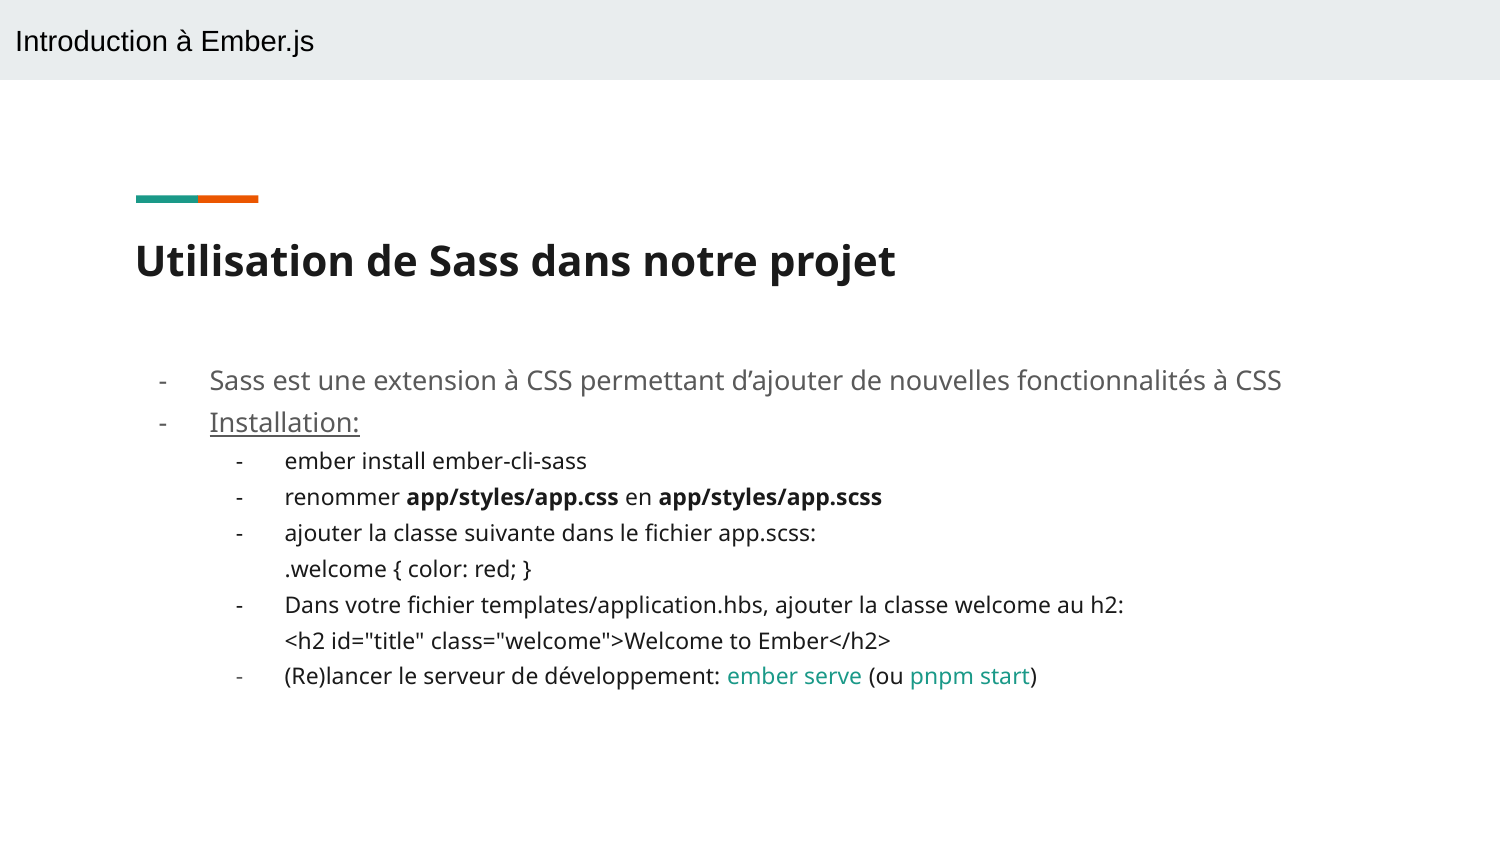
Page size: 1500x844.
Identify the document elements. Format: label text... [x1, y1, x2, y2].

list Sass est une extension à CSS permettant d’ajouter de nouvelles fonctionnalités à CSS Installation: ember install ember-cli-sass renommer app/styles/app.css en app/styles/app.scss ajouter la classe suivante dans le fichier app.scss: .welcome { color: red; } Dans votre fichier templates/application.hbs, ajouter la classe welcome au h2: <h2 id="title" class="welcome">Welcome to Ember</h2> (Re)lancer le serveur de développement: ember serve (ou pnpm start) [119, 341, 1381, 712]
title Utilisation de Sass dans notre projet [119, 216, 1381, 305]
